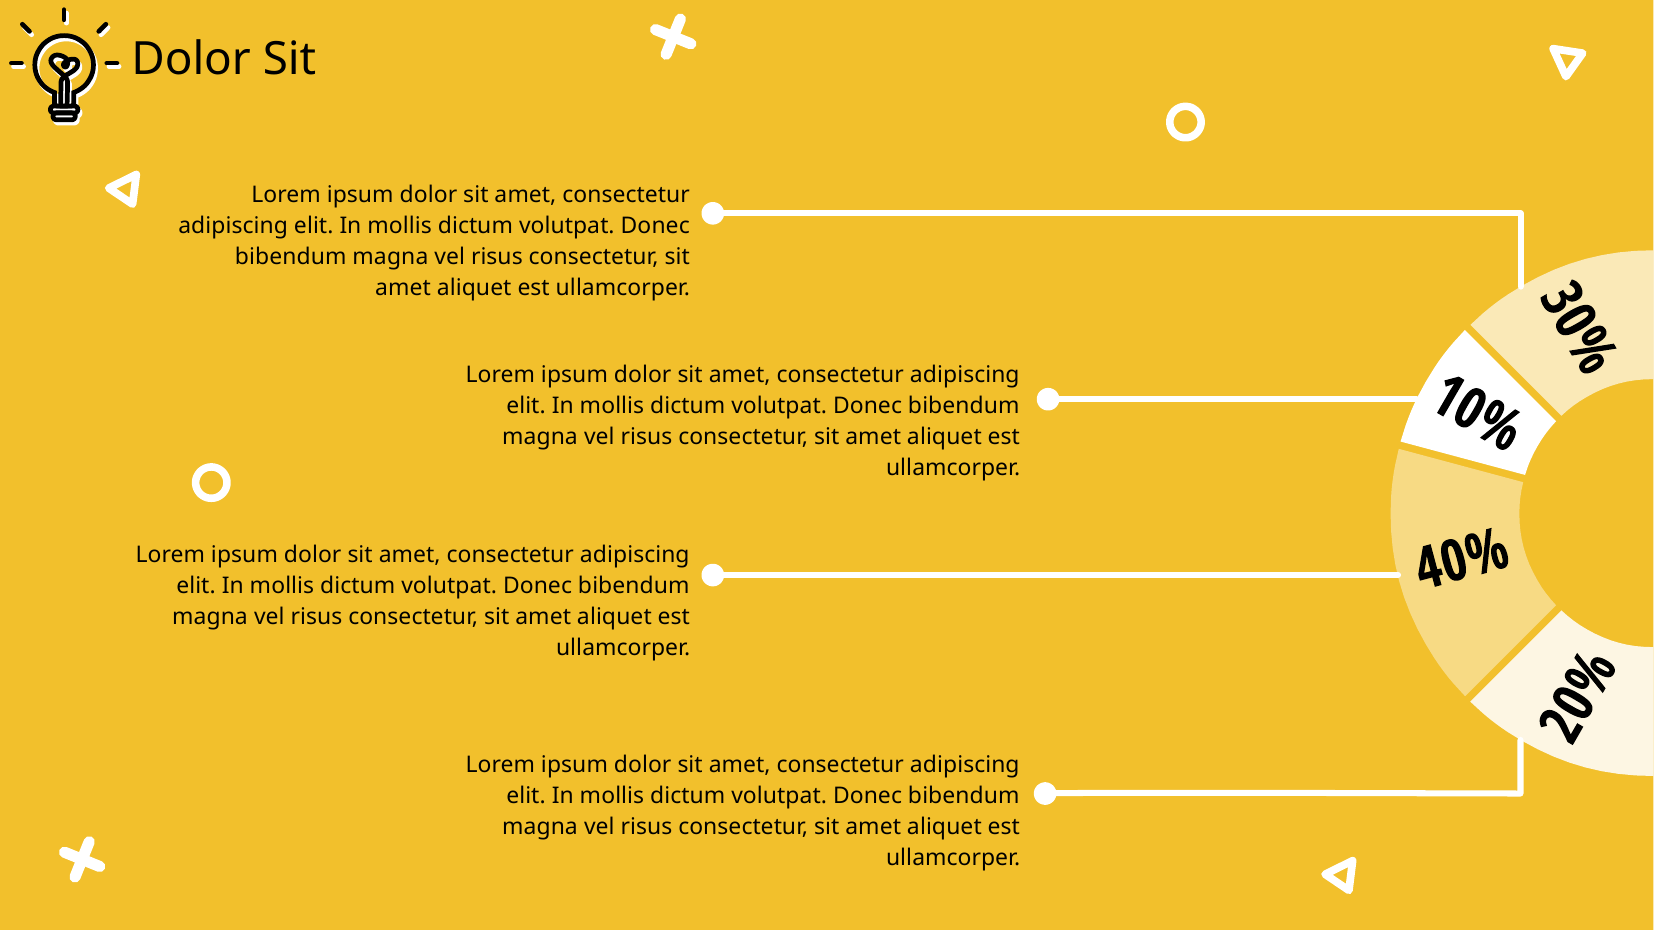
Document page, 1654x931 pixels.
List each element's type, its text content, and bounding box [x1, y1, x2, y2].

text_box [1390, 448, 1557, 697]
text_box [701, 563, 725, 587]
title Dolor Sit [131, 16, 577, 97]
text_box [1400, 329, 1557, 475]
text_box [1470, 250, 1654, 416]
text_box Lorem ipsum dolor sit amet, consectetur adipiscing elit. In mollis dictum volutpat. Donec bibendum magna vel risus consectetur, sit amet aliquet est ullamcorper. [177, 173, 691, 307]
text_box [1036, 387, 1060, 411]
text_box [1470, 610, 1654, 776]
text_box Lorem ipsum dolor sit amet, consectetur adipiscing elit. In mollis dictum volutpat. Donec bibendum magna vel risus consectetur, sit amet aliquet est ullamcorper. [465, 747, 1021, 873]
text_box Lorem ipsum dolor sit amet, consectetur adipiscing elit. In mollis dictum volutpat. Donec bibendum magna vel risus consectetur, sit amet aliquet est ullamcorper. [135, 537, 691, 663]
text_box [1033, 782, 1057, 805]
text_box Lorem ipsum dolor sit amet, consectetur adipiscing elit. In mollis dictum volutpat. Donec bibendum magna vel risus consectetur, sit amet aliquet est ullamcorper. [465, 357, 1021, 483]
text_box [701, 202, 725, 225]
